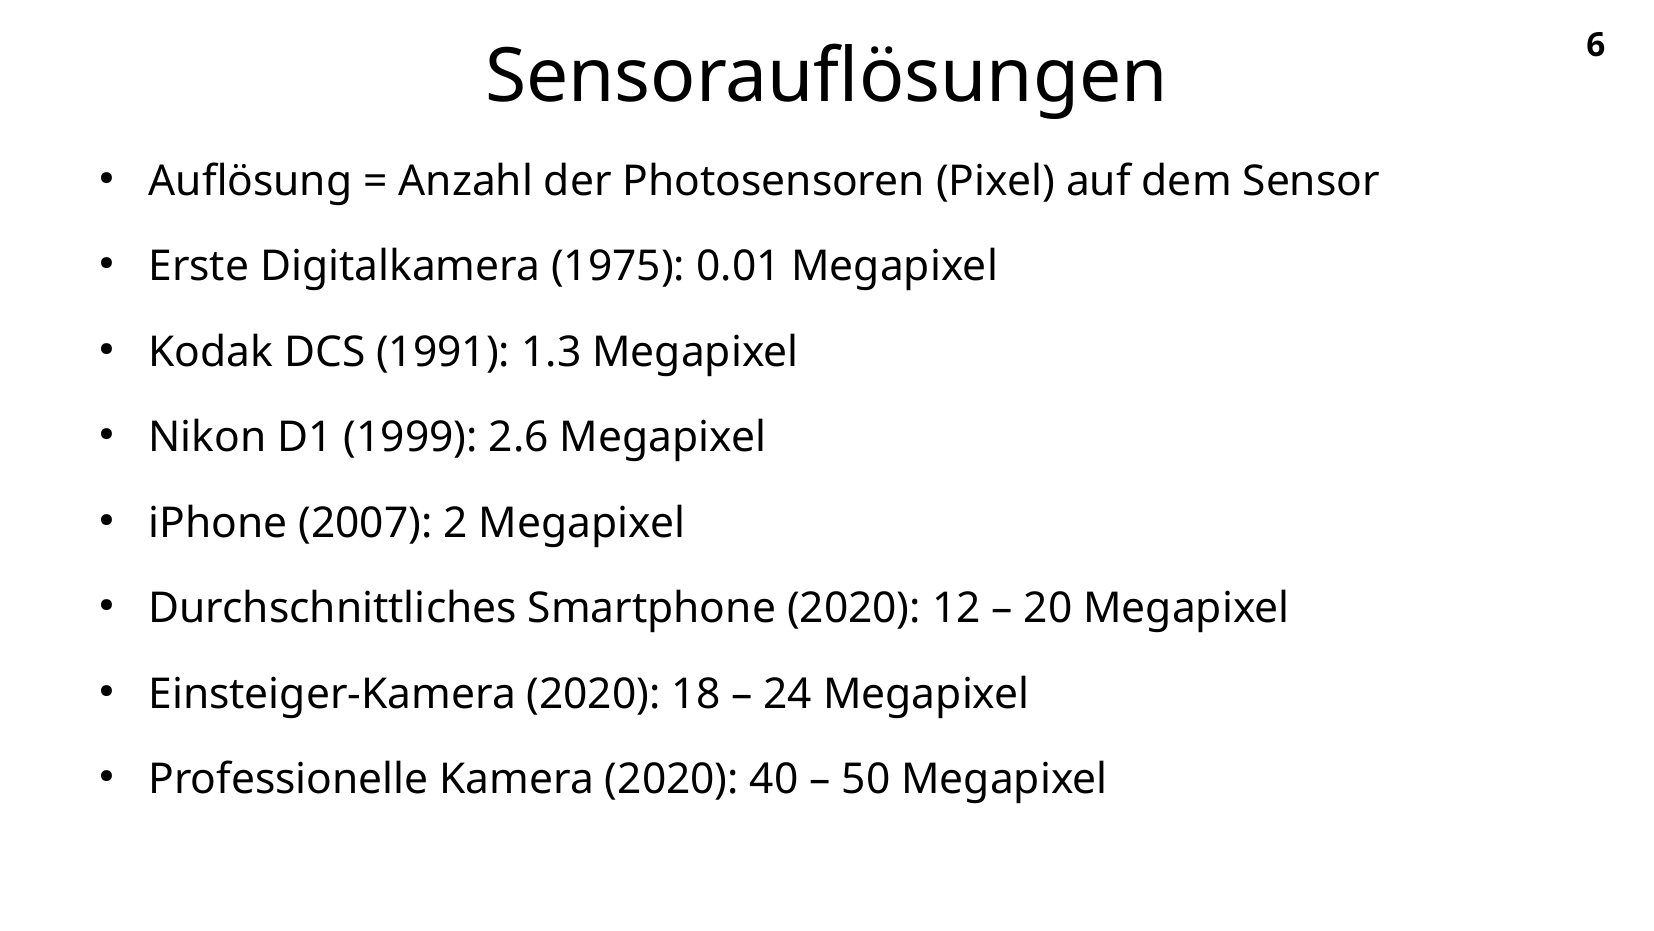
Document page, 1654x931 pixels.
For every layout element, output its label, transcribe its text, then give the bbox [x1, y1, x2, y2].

title Sensorauflösungen [82, 13, 1571, 132]
list Auflösung = Anzahl der Photosensoren (Pixel) auf dem Sensor Erste Digitalkamera (1975): 0.01 Megapixel Kodak DCS (1991): 1.3 Megapixel Nikon D1 (1999): 2.6 Megapixel iPhone (2007): 2 Megapixel Durchschnittliches Smartphone (2020): 12 – 20 Megapixel Einsteiger-Kamera (2020): 18 – 24 Megapixel Professionelle Kamera (2020): 40 – 50 Megapixel [82, 150, 1571, 811]
